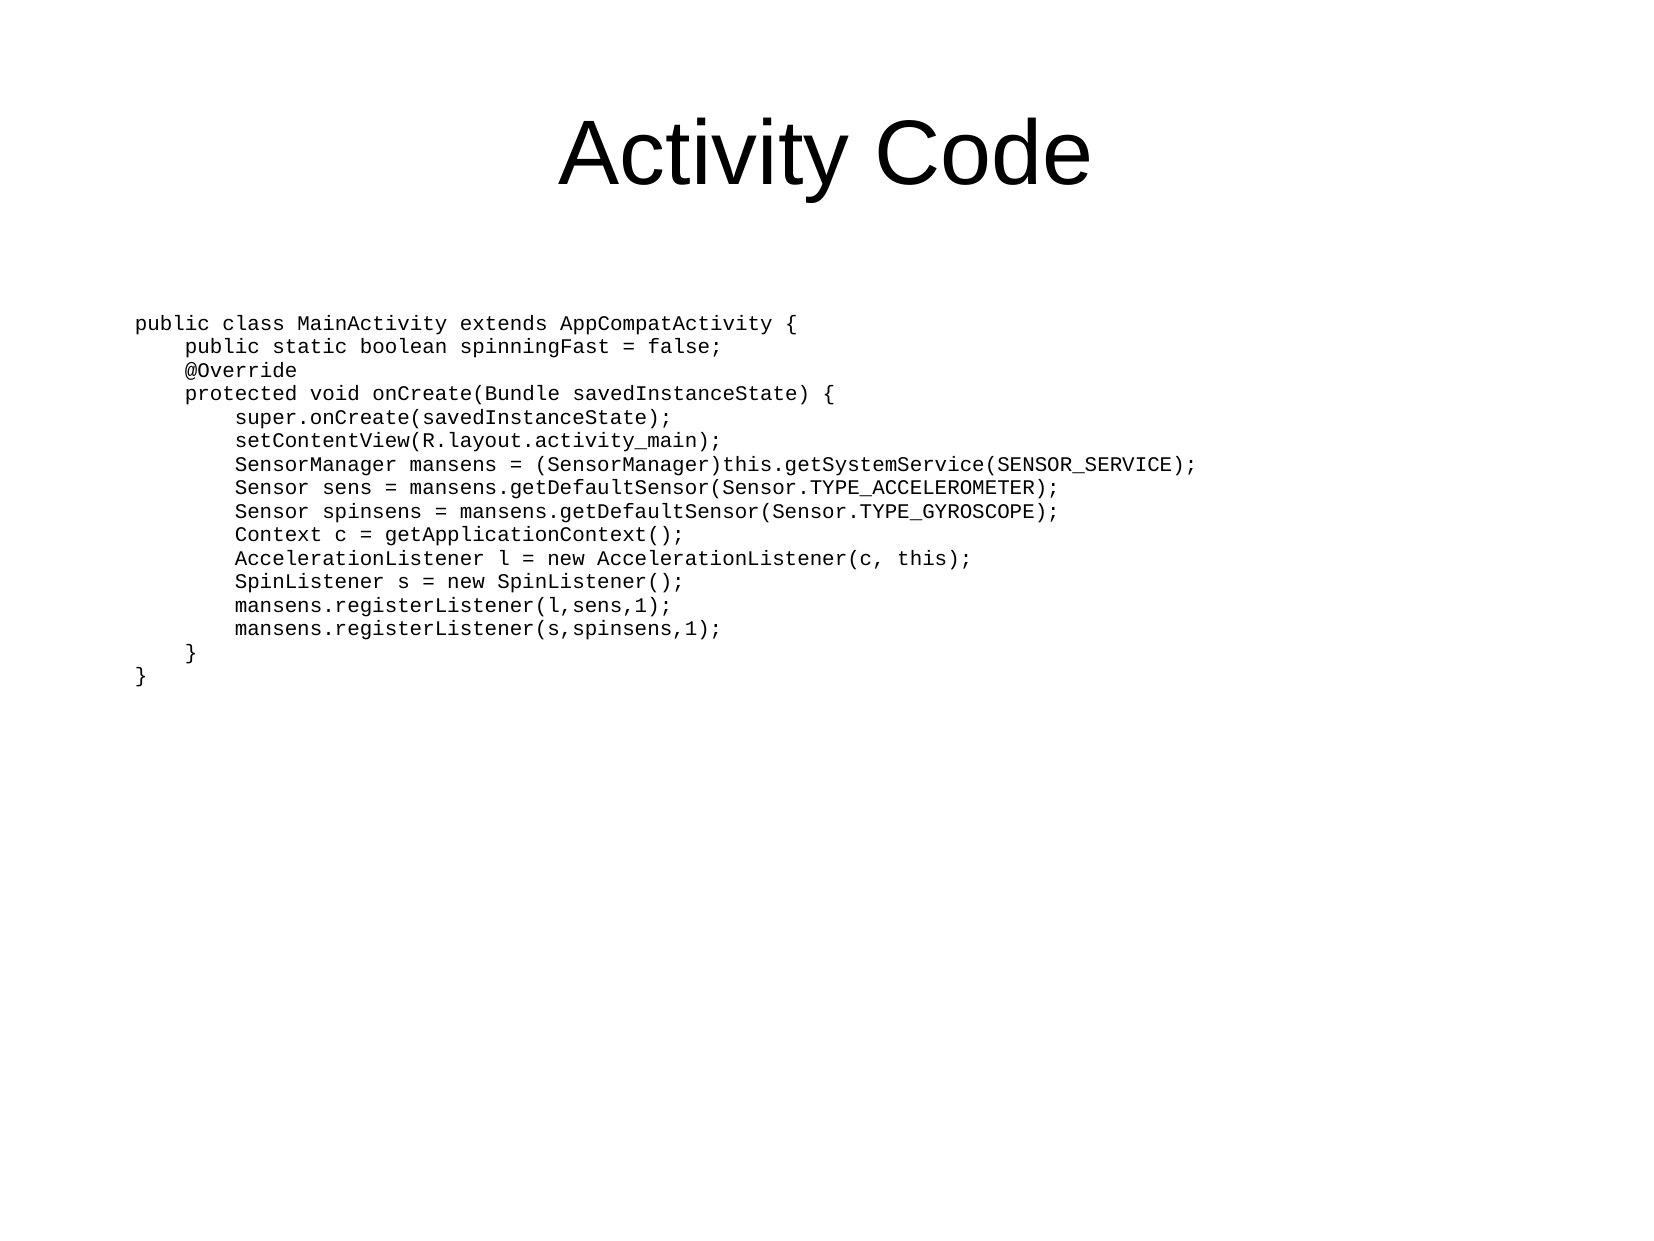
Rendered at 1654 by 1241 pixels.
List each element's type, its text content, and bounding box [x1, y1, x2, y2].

title Activity Code [82, 49, 1571, 257]
text_box public class MainActivity extends AppCompatActivity { public static boolean spinningFast = false; @Override protected void onCreate(Bundle savedInstanceState) { super.onCreate(savedInstanceState); setContentView(R.layout.activity_main); SensorManager mansens = (SensorManager)this.getSystemService(SENSOR_SERVICE); Sensor sens = mansens.getDefaultSensor(Sensor.TYPE_ACCELEROMETER); Sensor spinsens = mansens.getDefaultSensor(Sensor.TYPE_GYROSCOPE); Context c = getApplicationContext(); AccelerationListener l = new AccelerationListener(c, this); SpinListener s = new SpinListener(); mansens.registerListener(l,sens,1); mansens.registerListener(s,spinsens,1); } } [120, 305, 1213, 721]
